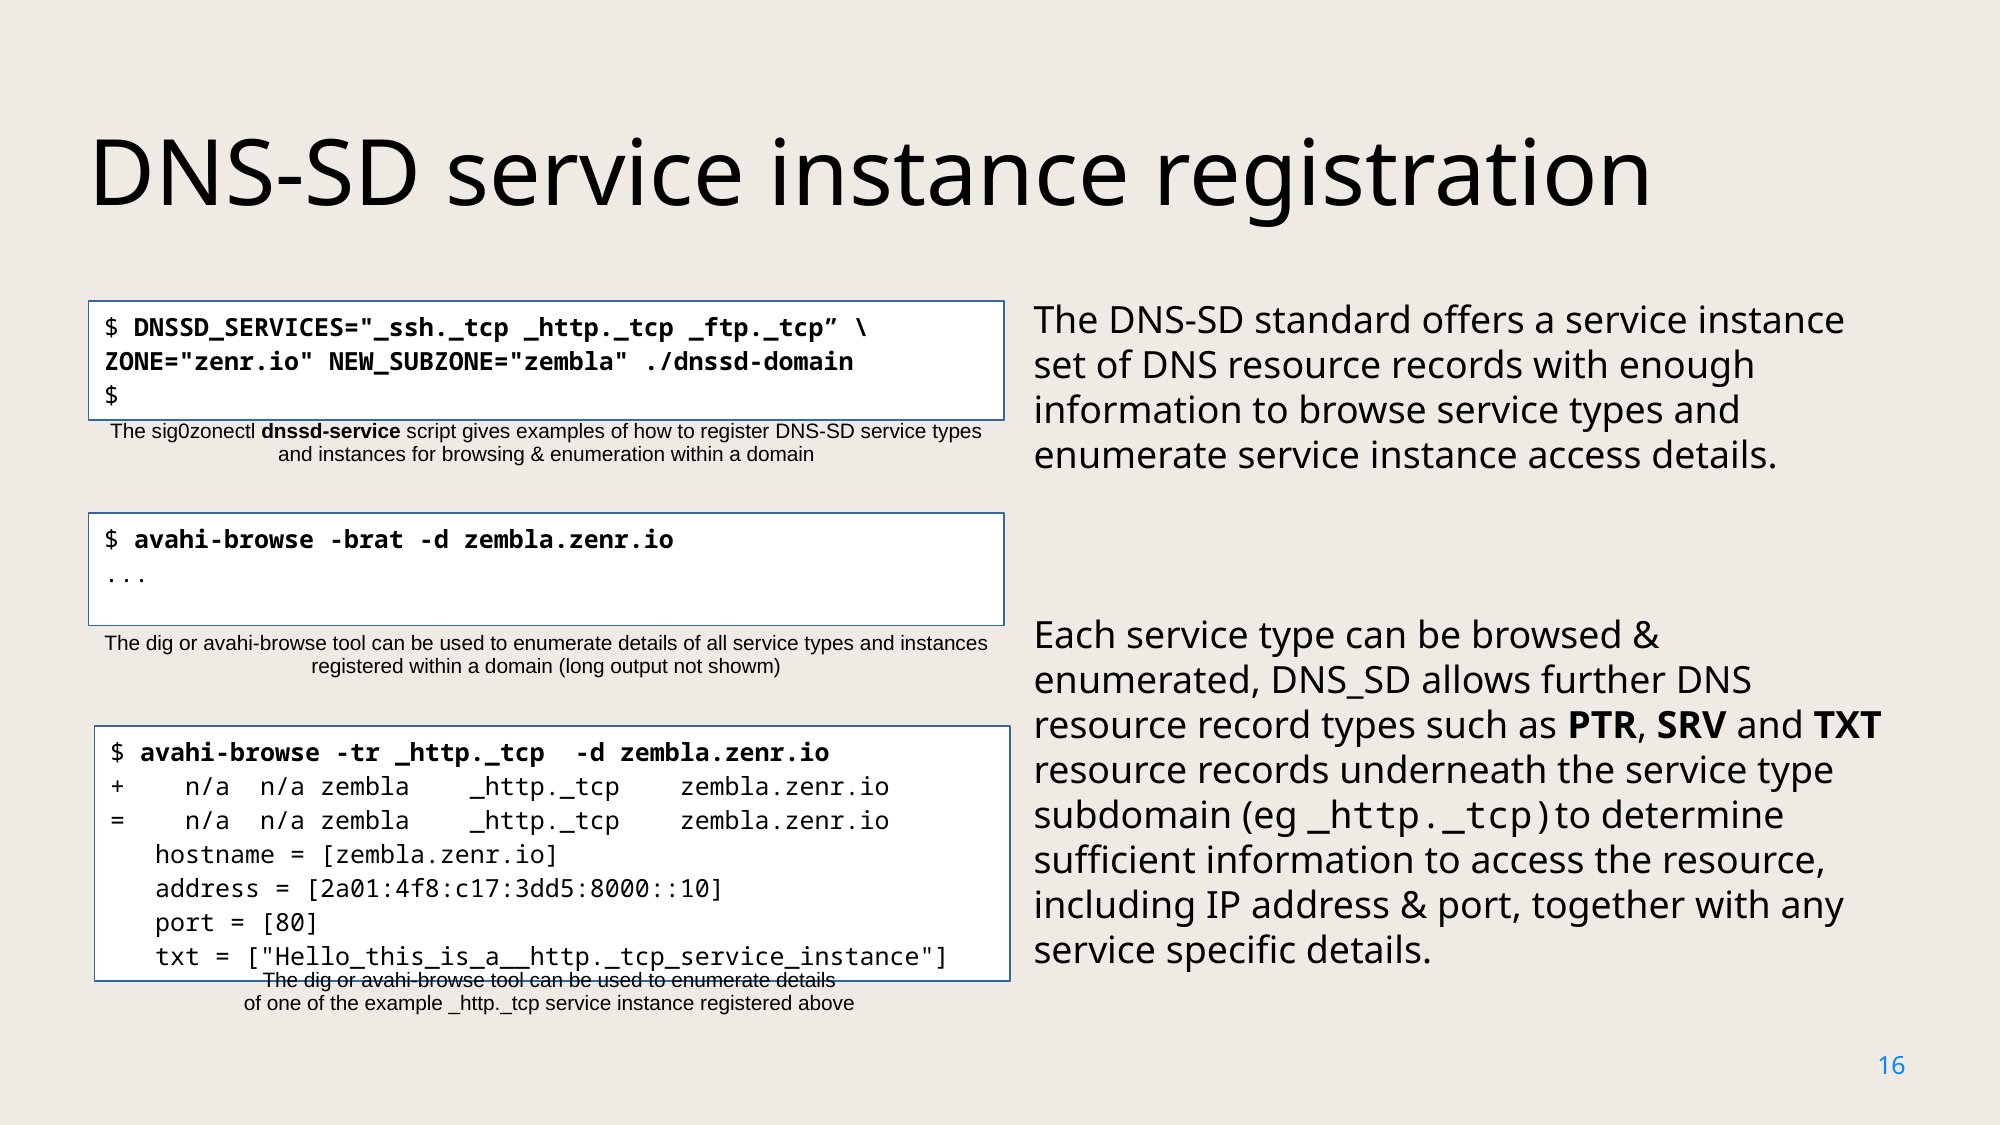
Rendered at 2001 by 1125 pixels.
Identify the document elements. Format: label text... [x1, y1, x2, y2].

list The DNS-SD standard offers a service instance set of DNS resource records with enough information to browse service types and enumerate service instance access details. Each service type can be browsed & enumerated, DNS_SD allows further DNS resource record types such as PTR, SRV and TXT resource records underneath the service type subdomain (eg _http._tcp)to determine sufficient information to access the resource, including IP address & port, together with any service specific details. [1033, 295, 1892, 1002]
text_box The dig or avahi-browse tool can be used to enumerate details of all service types and instances registered within a domain (long output not showm) [88, 624, 1004, 686]
text_box $ avahi-browse -brat -d zembla.zenr.io ... [88, 513, 1004, 624]
text_box $ DNSSD_SERVICES="_ssh._tcp _http._tcp _ftp._tcp” \ ZONE="zenr.io" NEW_SUBZONE="zembla" ./dnssd-domain $ [88, 301, 1004, 412]
slide_number <number> [1862, 1042, 1957, 1103]
text_box The sig0zonectl dnssd-service script gives examples of how to register DNS-SD service types and instances for browsing & enumeration within a domain [88, 412, 1004, 474]
text_box The dig or avahi-browse tool can be used to enumerate details of one of the example _http._tcp service instance registered above [94, 961, 1010, 1023]
title DNS-SD service instance registration [88, 59, 1863, 278]
text_box $ avahi-browse -tr _http._tcp -d zembla.zenr.io + n/a n/a zembla _http._tcp zembla.zenr.io = n/a n/a zembla _http._tcp zembla.zenr.io hostname = [zembla.zenr.io] address = [2a01:4f8:c17:3dd5:8000::10] port = [80] txt = ["Hello_this_is_a__http._tcp_service_instance"] [94, 726, 1010, 961]
